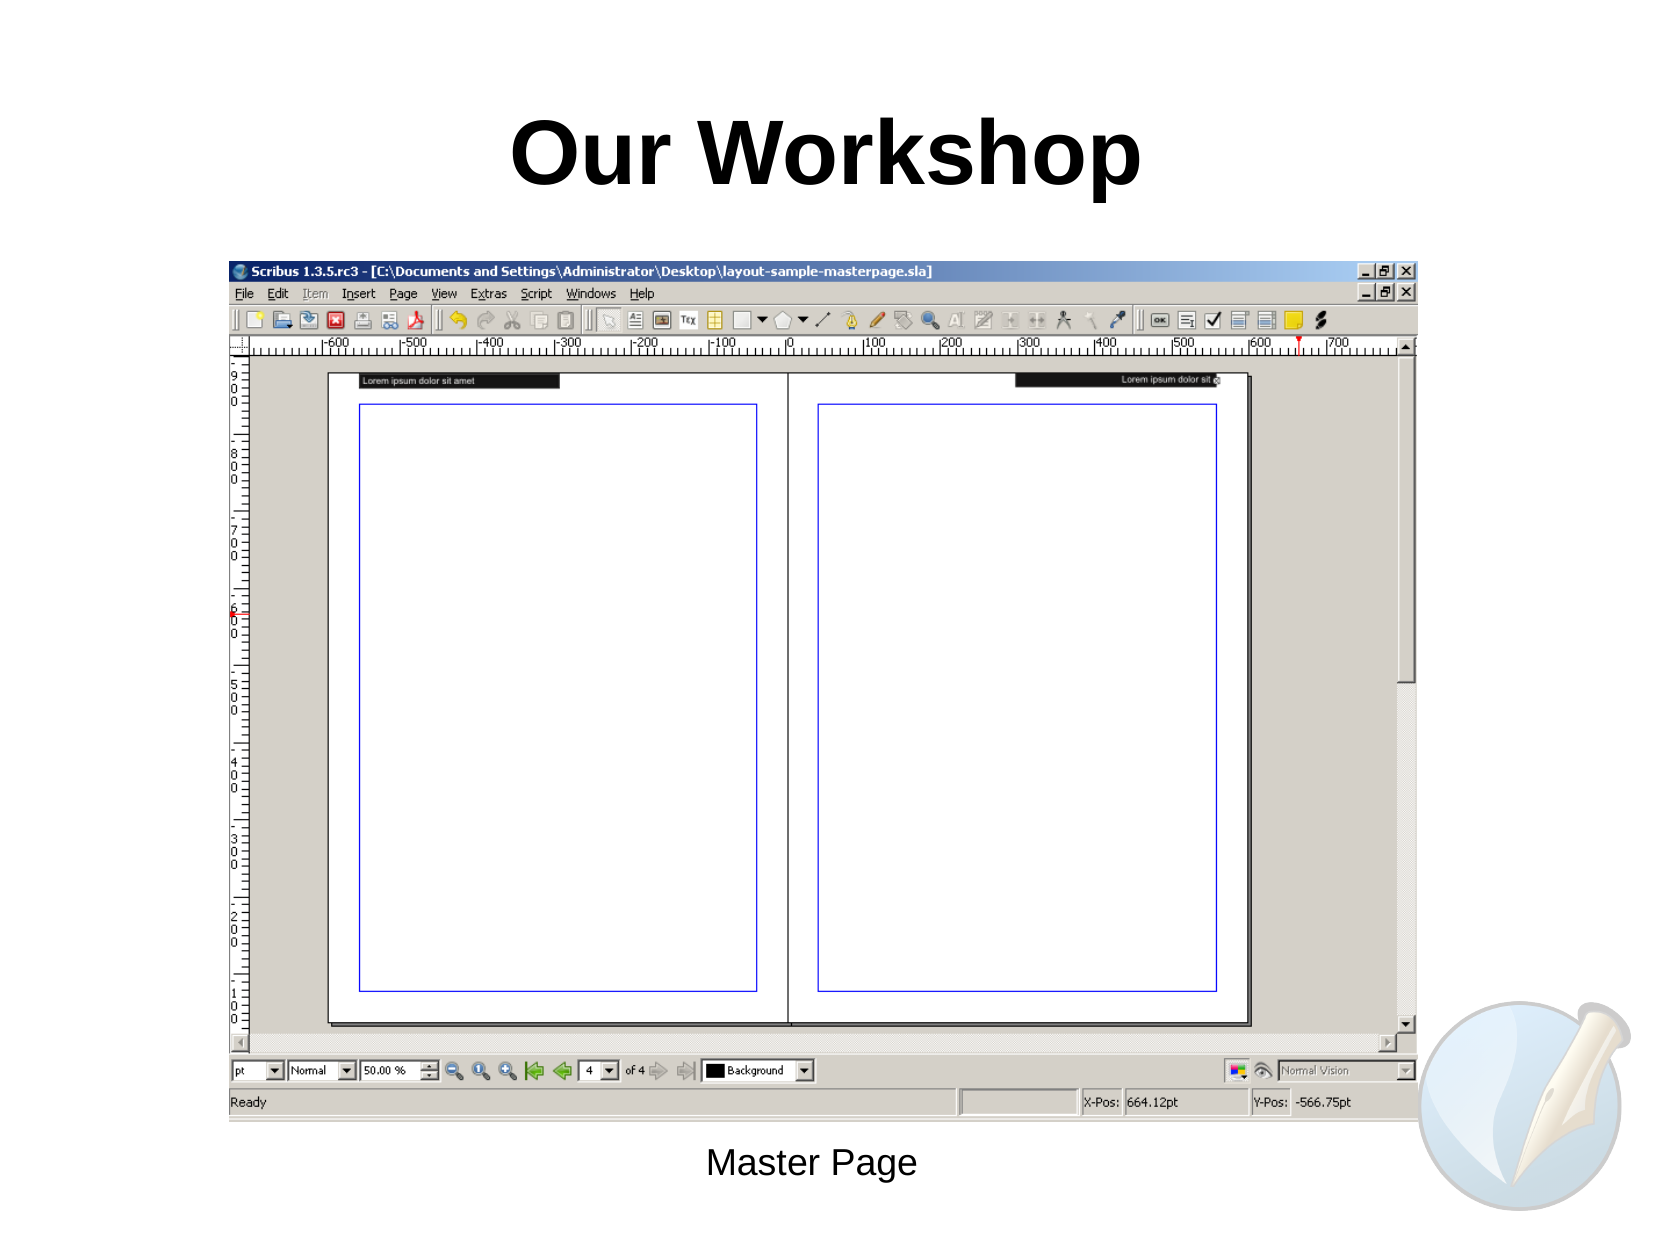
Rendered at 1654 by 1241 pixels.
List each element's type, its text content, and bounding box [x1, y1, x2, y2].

text_box Master Page [206, 1133, 1418, 1191]
picture [229, 261, 1418, 1123]
title Our Workshop [82, 56, 1571, 250]
